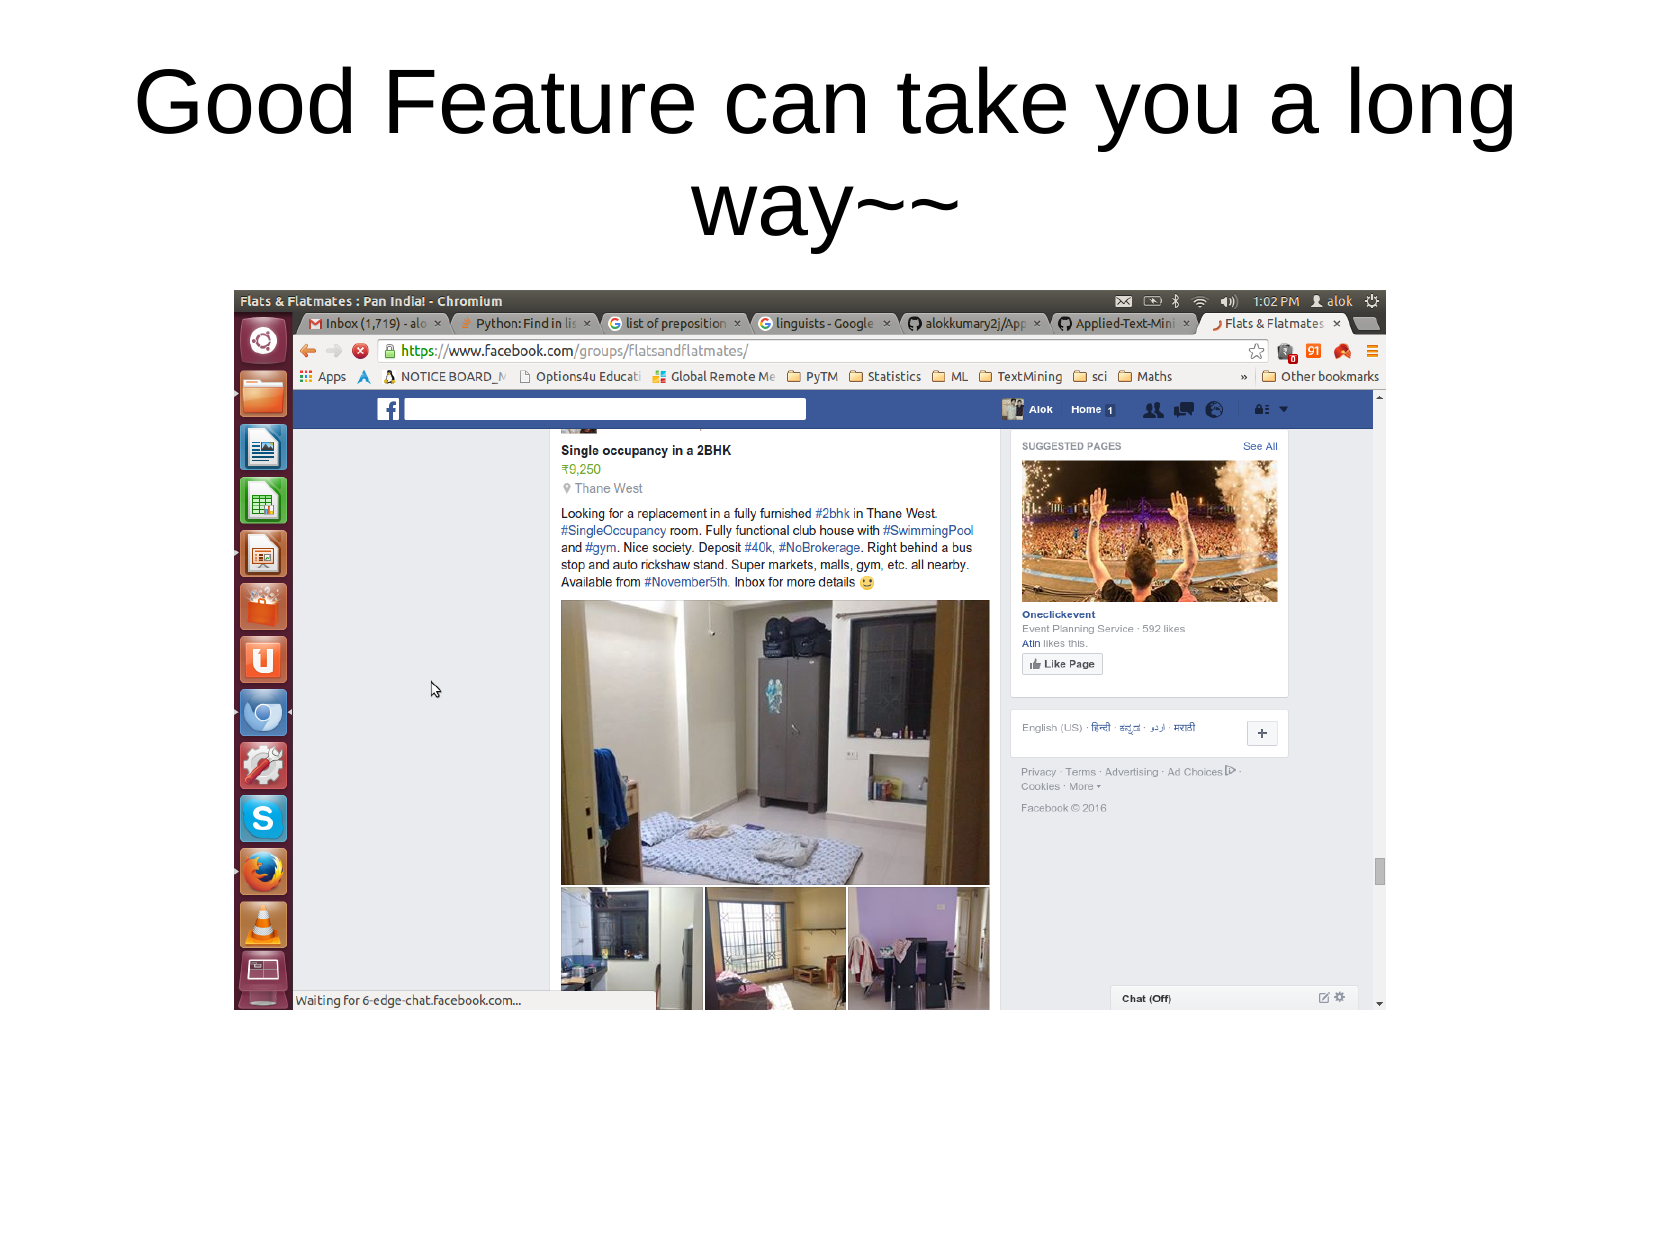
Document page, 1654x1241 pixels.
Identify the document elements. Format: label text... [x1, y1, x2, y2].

title Good Feature can take you a long way~~ [82, 49, 1571, 257]
picture [234, 290, 1386, 1010]
